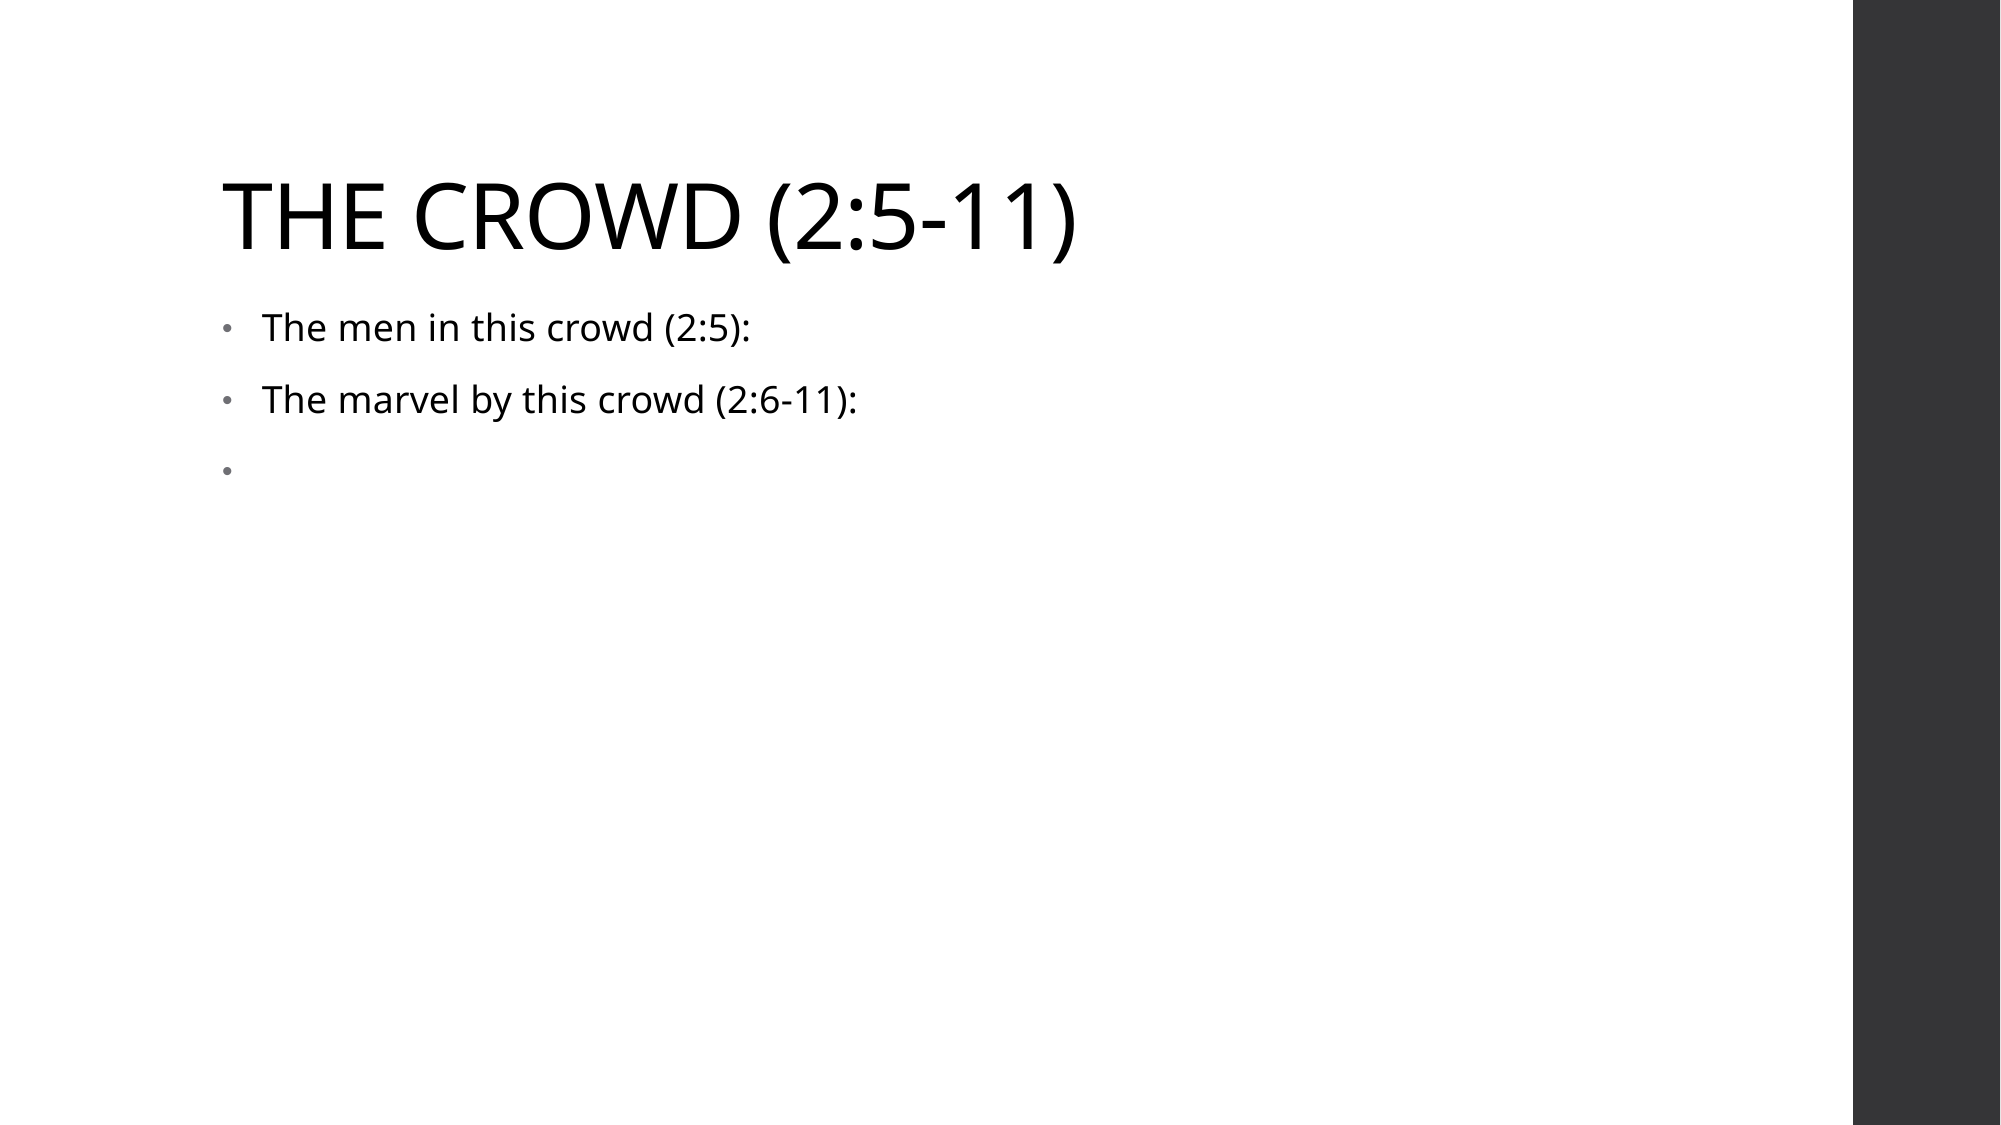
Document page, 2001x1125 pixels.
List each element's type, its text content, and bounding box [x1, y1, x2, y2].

title THE CROWD (2:5-11) [206, 60, 1797, 278]
list The men in this crowd (2:5): The marvel by this crowd (2:6-11): [206, 299, 1617, 1014]
